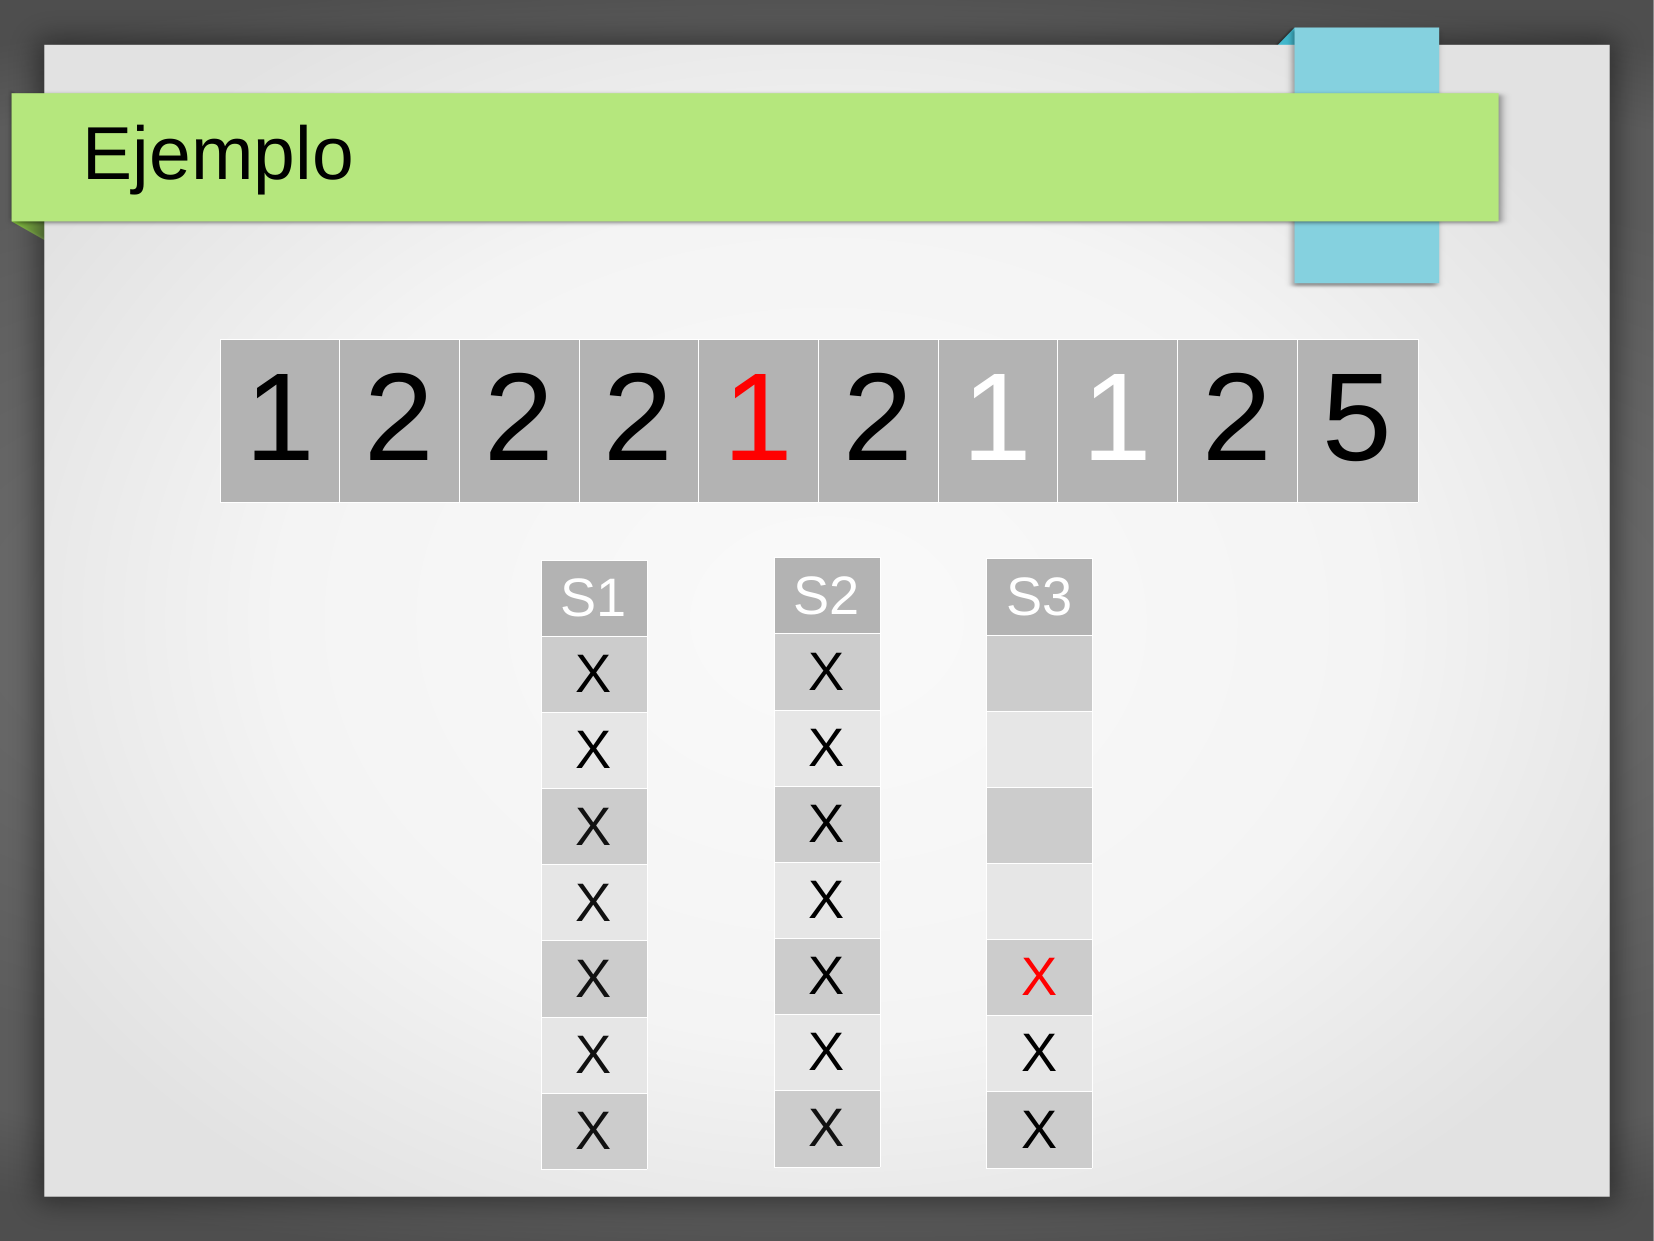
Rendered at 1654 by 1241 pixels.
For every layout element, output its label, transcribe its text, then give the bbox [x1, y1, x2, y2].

picture [0, 0, 1654, 1241]
table_header 5 [1298, 340, 1418, 502]
table_cell X [542, 865, 647, 940]
table_cell [987, 636, 1092, 711]
table_header 1 [1058, 340, 1177, 502]
table_header 2 [819, 340, 938, 502]
table_header 2 [1178, 340, 1297, 502]
table_header 2 [460, 340, 579, 502]
table_cell [987, 864, 1092, 939]
table_cell [987, 712, 1092, 787]
table_cell X [542, 713, 647, 788]
table_cell X [542, 1094, 647, 1169]
table_header 2 [340, 340, 459, 502]
table_header 1 [699, 340, 818, 502]
table_header S1 [542, 561, 647, 636]
table_cell X [542, 1018, 647, 1093]
table_cell X [775, 1015, 880, 1090]
title Ejemplo [82, 94, 1264, 213]
table_cell X [775, 1091, 880, 1167]
table_cell X [987, 1016, 1092, 1091]
table_cell [987, 788, 1092, 863]
table_cell X [987, 1092, 1092, 1168]
table_cell X [775, 634, 880, 710]
table_cell X [542, 789, 647, 864]
table_cell X [987, 940, 1092, 1015]
table_cell X [775, 711, 880, 786]
table_cell X [775, 939, 880, 1014]
table_cell X [775, 863, 880, 938]
table_header 1 [221, 340, 339, 502]
table_header S3 [987, 559, 1092, 635]
table_cell X [542, 637, 647, 712]
table_header 2 [580, 340, 698, 502]
table_cell X [775, 787, 880, 862]
table_cell X [542, 941, 647, 1017]
table_header S2 [775, 558, 880, 633]
table_header 1 [939, 340, 1057, 502]
